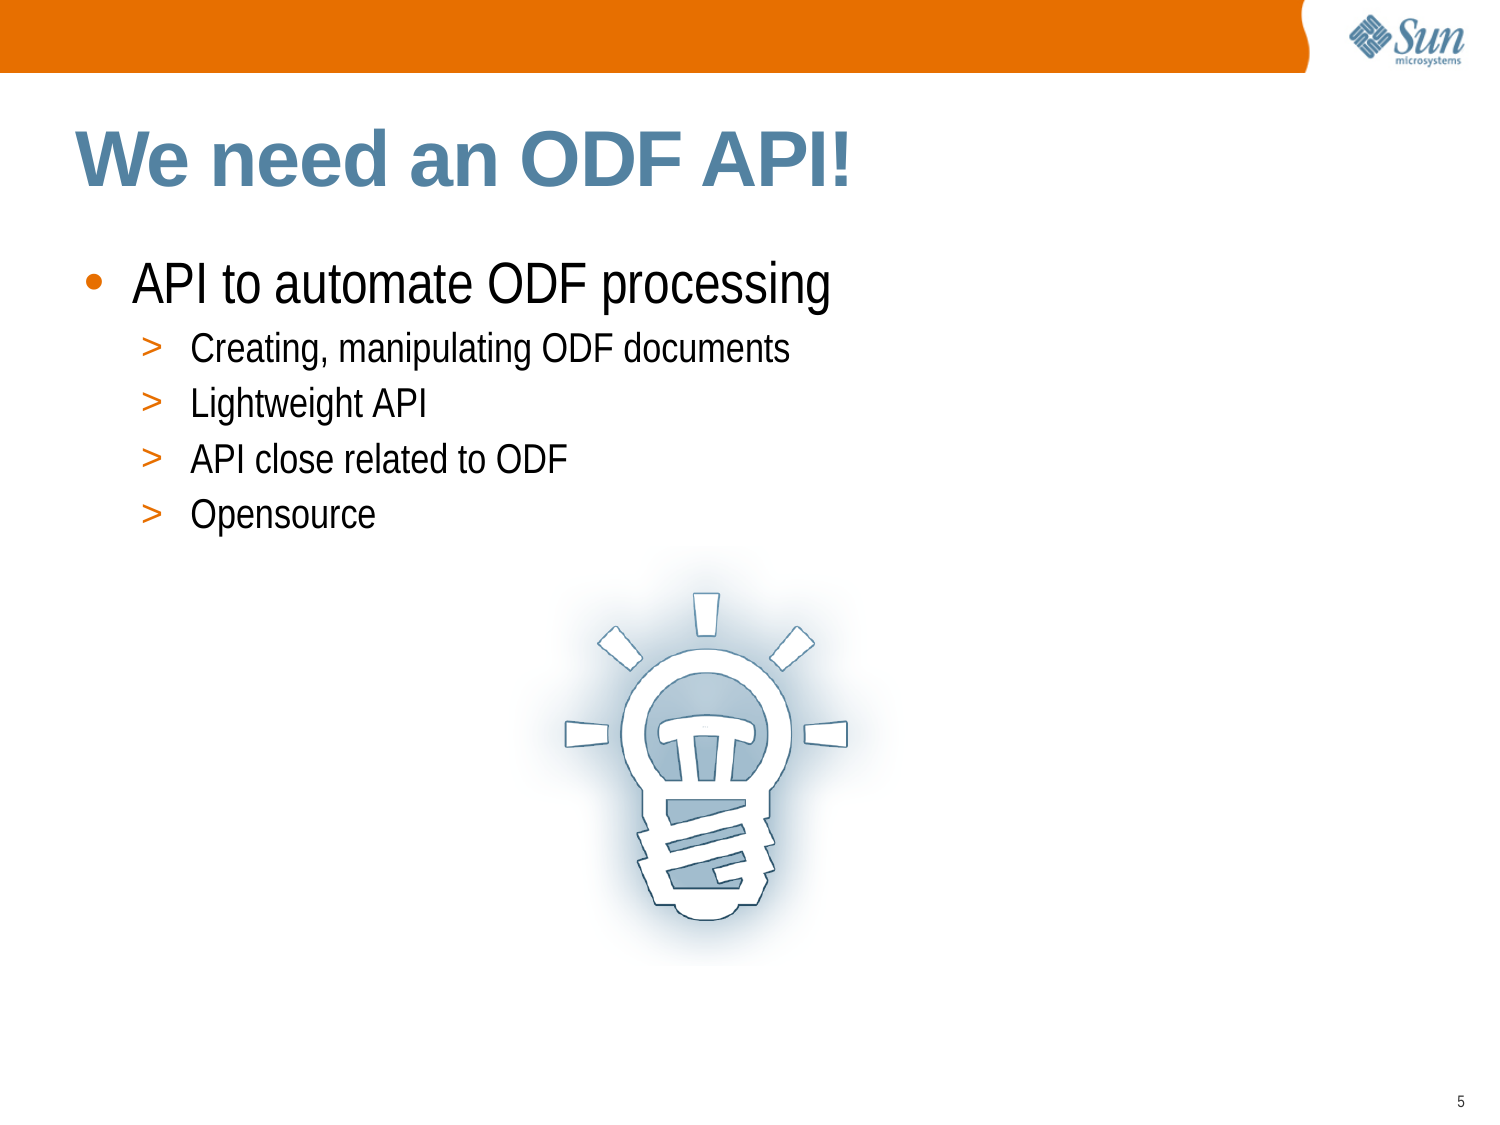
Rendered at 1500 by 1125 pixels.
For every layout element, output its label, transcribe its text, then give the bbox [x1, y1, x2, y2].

picture [0, 0, 1500, 73]
title We need an ODF API! [75, 123, 1437, 227]
list API to automate ODF processing Creating, manipulating ODF documents Lightweight API API close related to ODF Opensource [64, 258, 1401, 1062]
picture [412, 546, 1004, 966]
